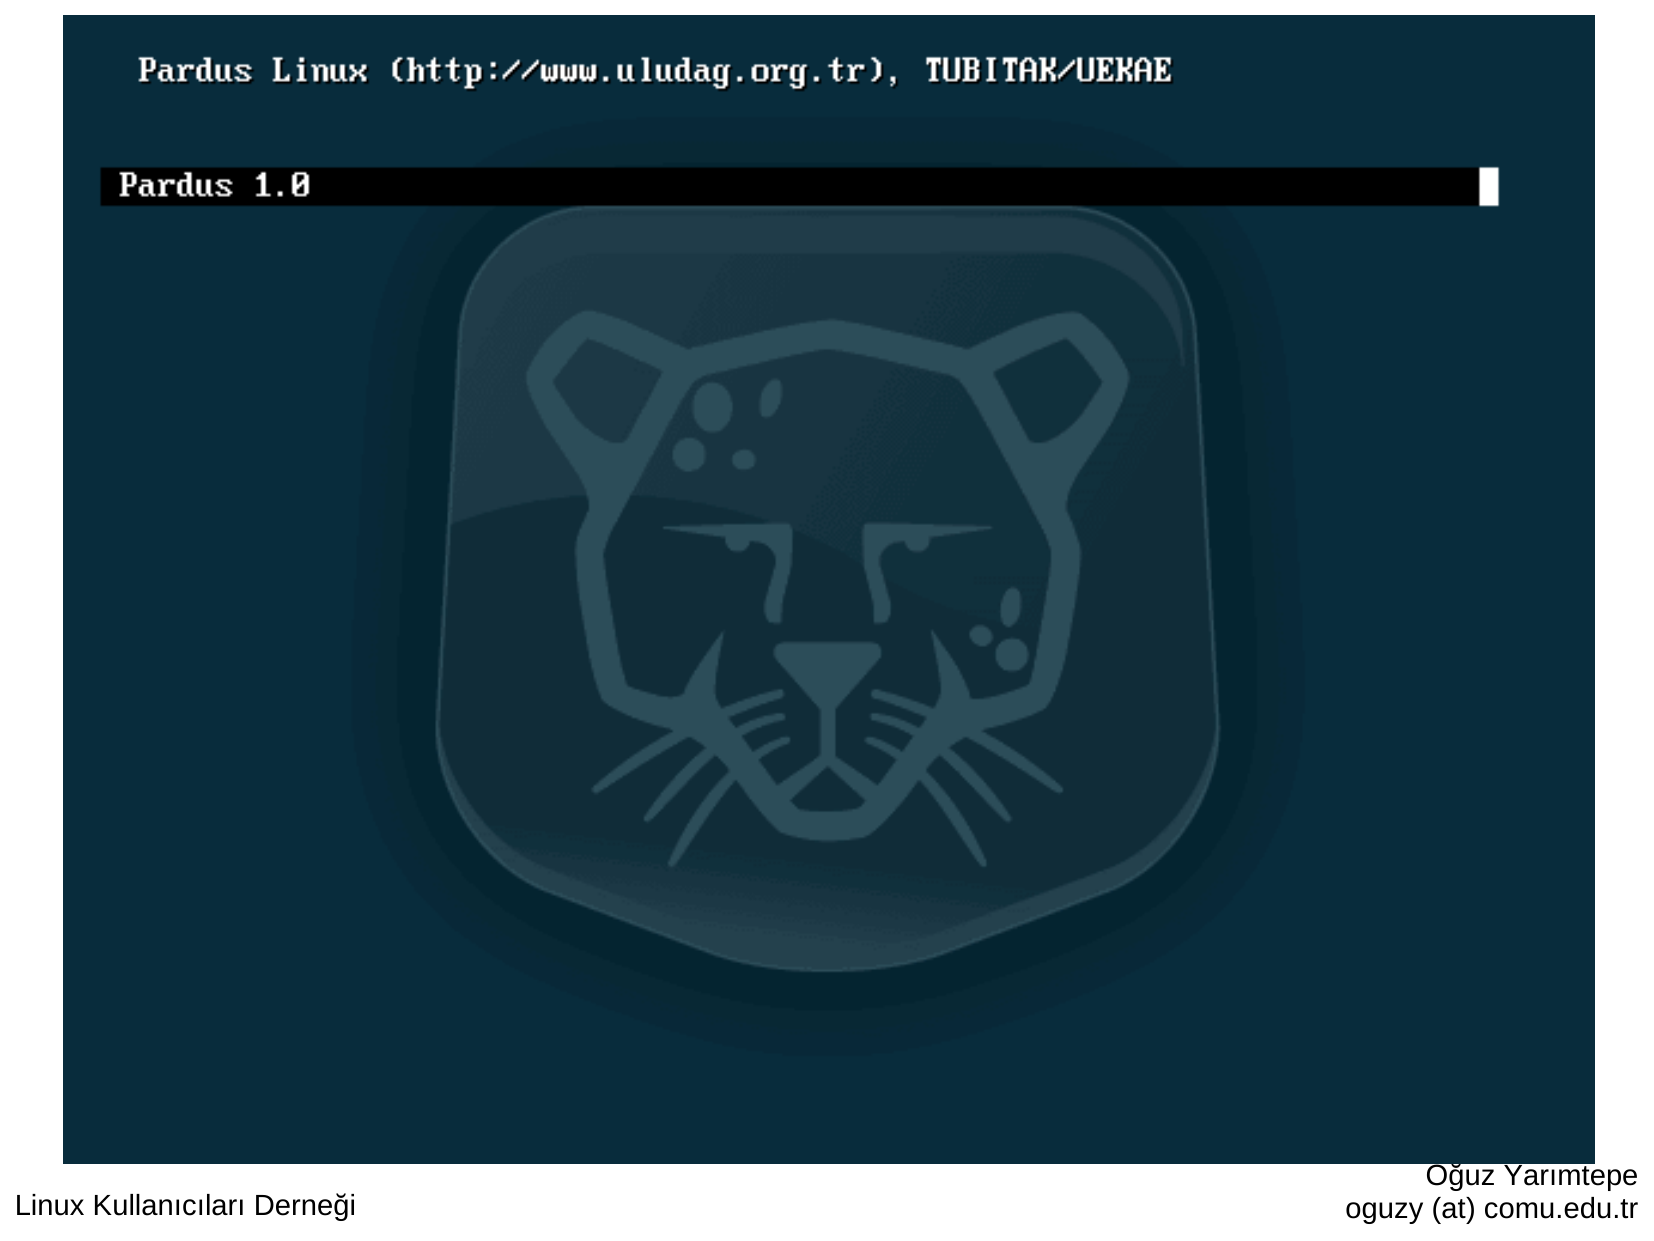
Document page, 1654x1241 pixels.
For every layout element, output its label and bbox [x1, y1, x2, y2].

picture [63, 15, 1595, 1164]
